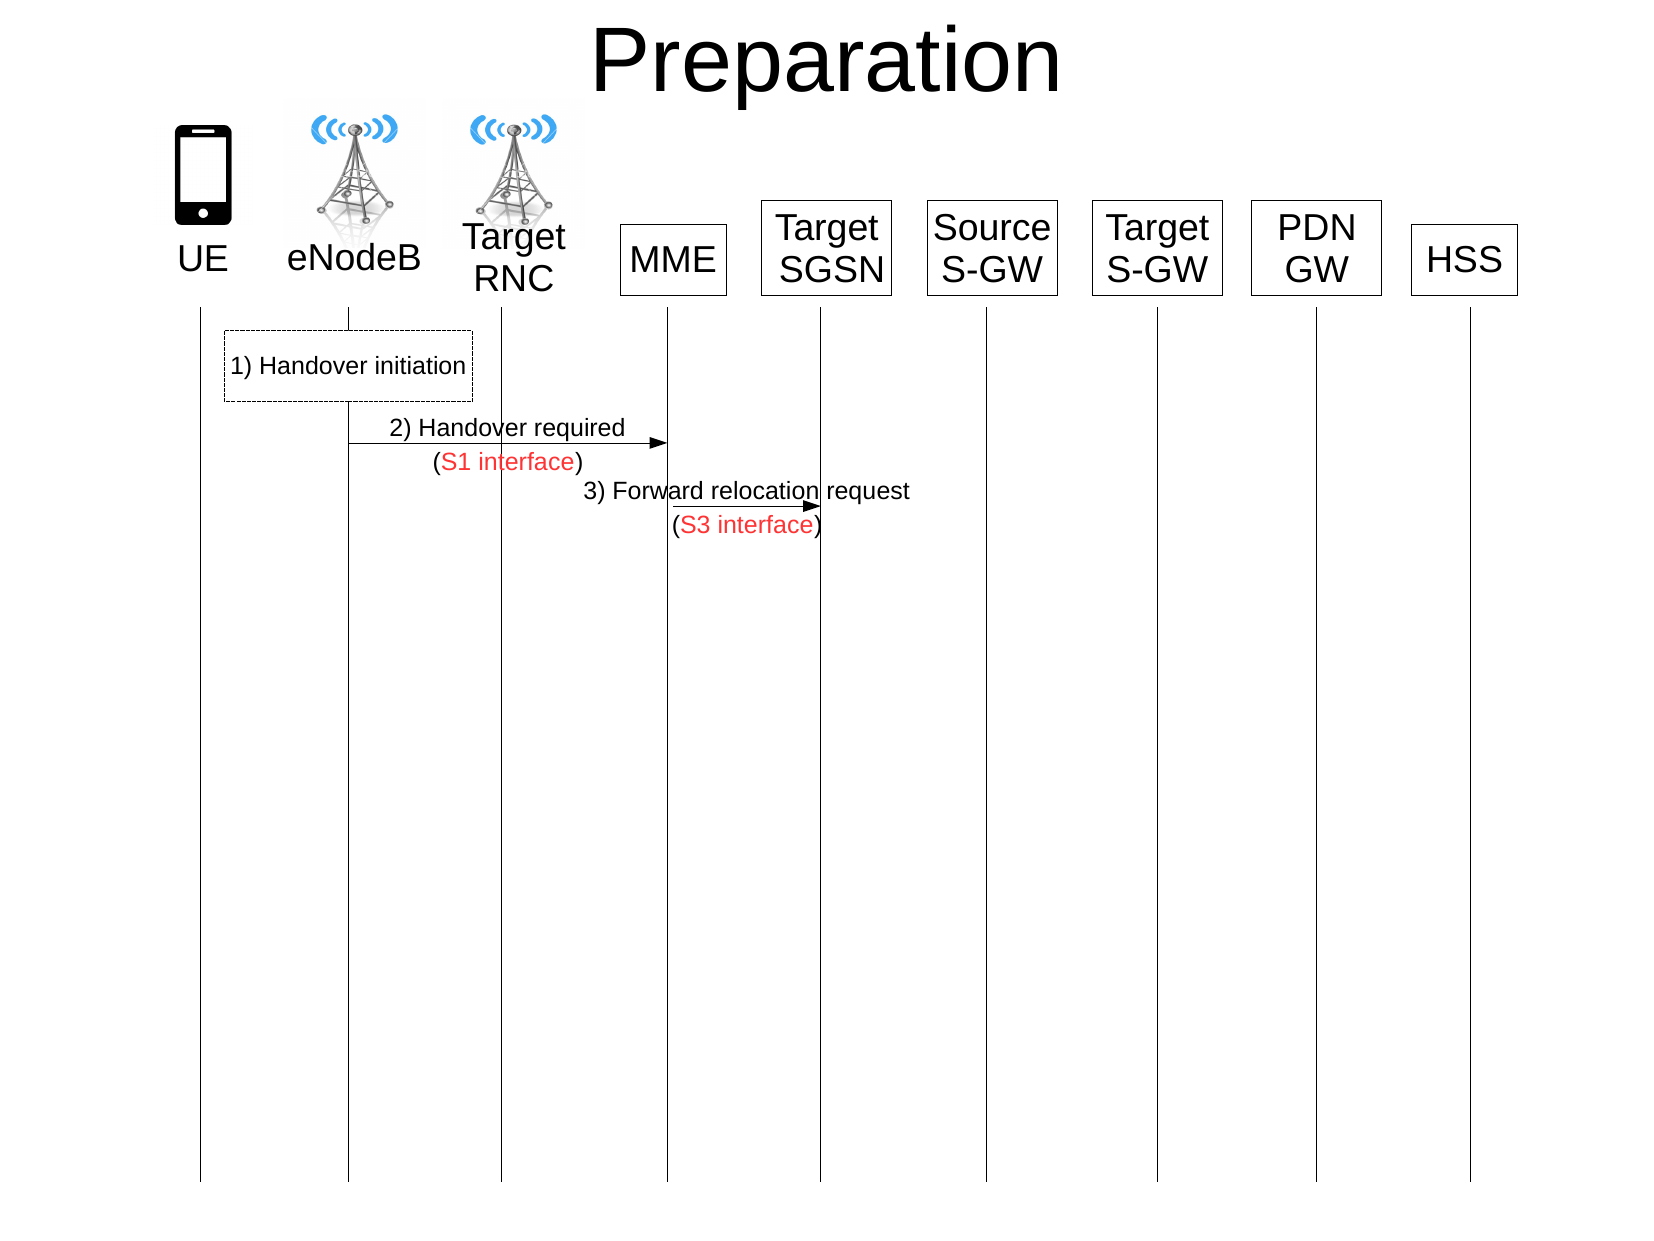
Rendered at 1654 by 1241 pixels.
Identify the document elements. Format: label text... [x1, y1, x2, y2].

text_box Target SGSN [761, 200, 892, 296]
text_box HSS [1411, 224, 1518, 296]
title Preparation [82, 8, 1571, 113]
text_box Target S-GW [1092, 200, 1223, 296]
text_box MME [620, 224, 727, 296]
text_box PDN GW [1251, 200, 1382, 296]
picture [283, 113, 426, 249]
picture [442, 113, 585, 249]
text_box Source S-GW [927, 200, 1058, 296]
text_box 1) Handover initiation [224, 330, 473, 402]
picture [153, 125, 253, 225]
